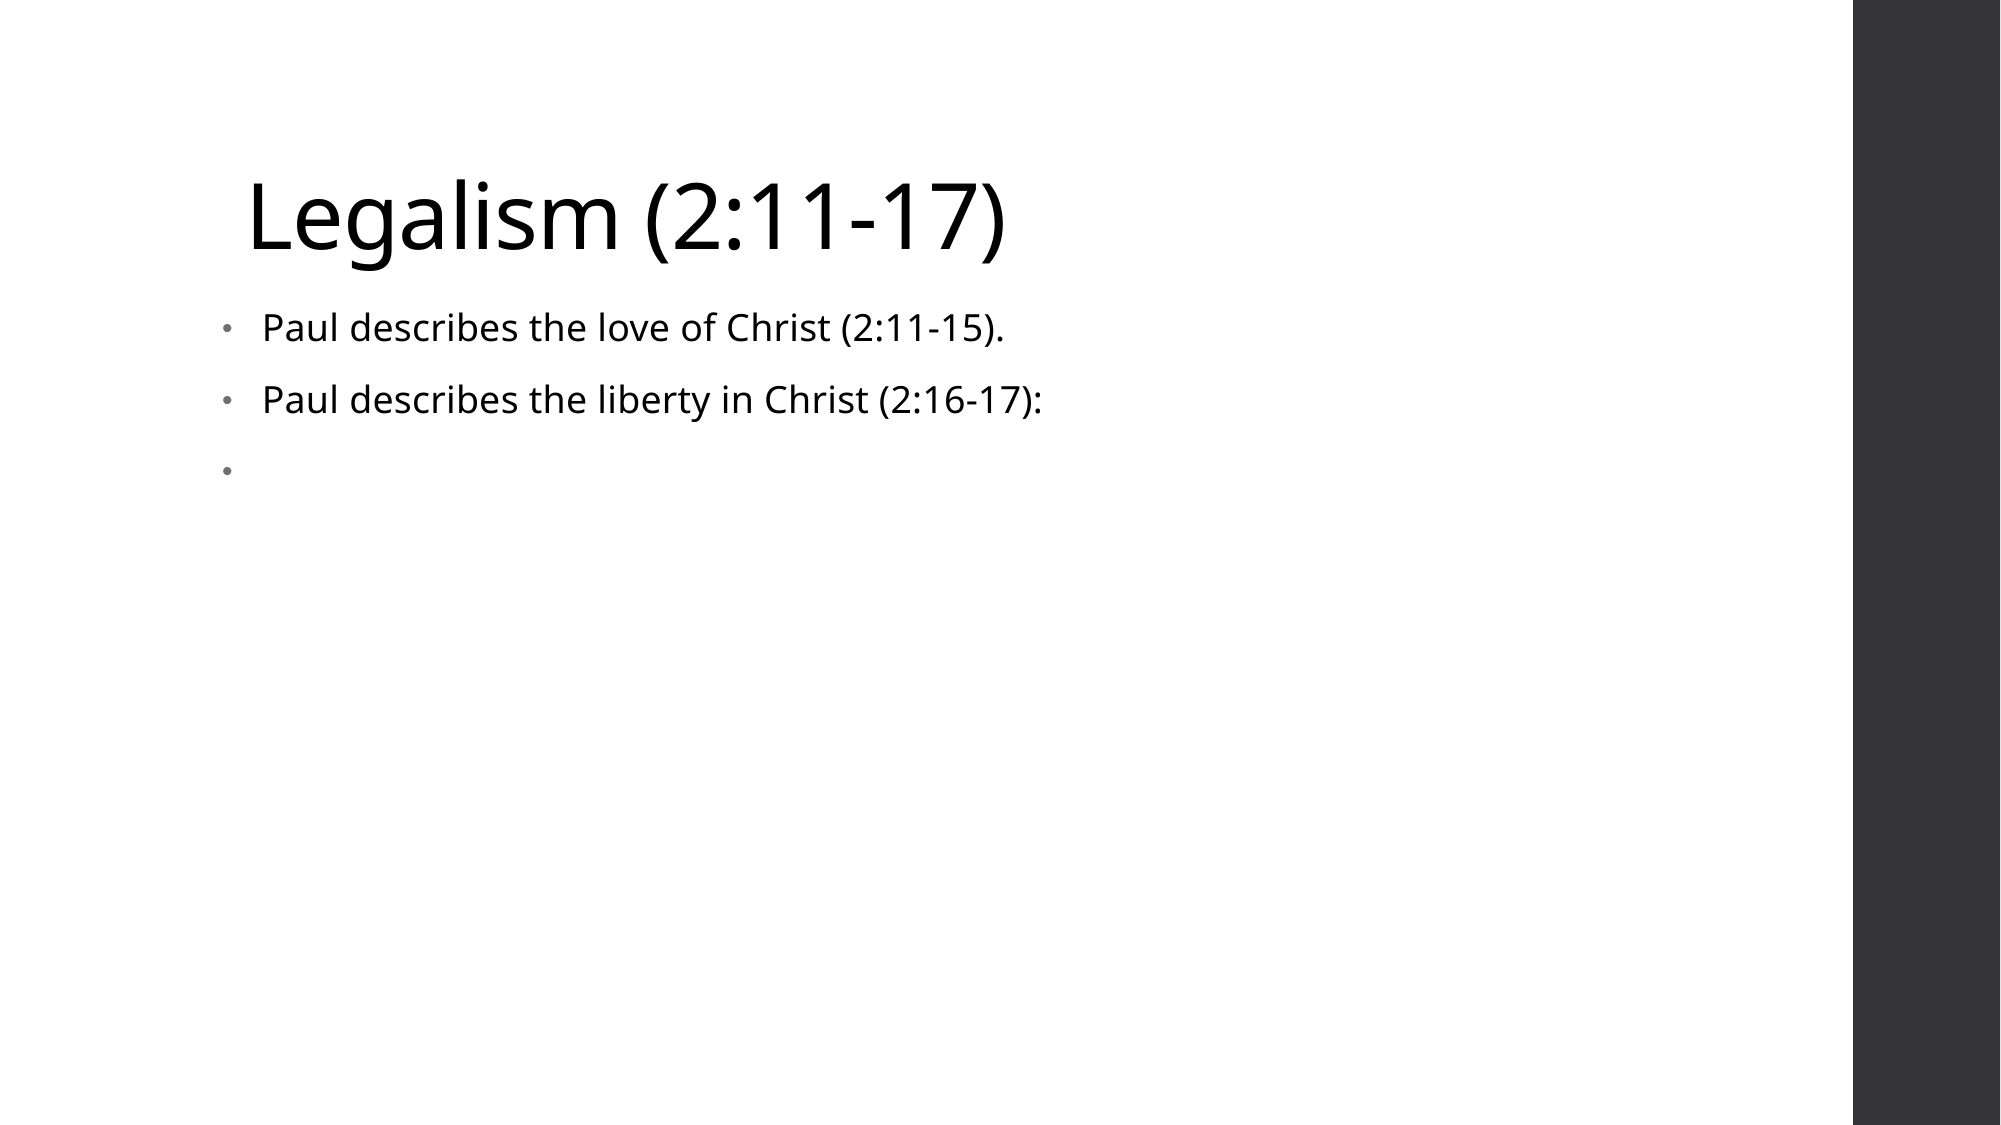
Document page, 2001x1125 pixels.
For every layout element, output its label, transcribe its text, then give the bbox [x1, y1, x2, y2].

title Legalism (2:11-17) [206, 60, 1797, 278]
list Paul describes the love of Christ (2:11-15). Paul describes the liberty in Christ (2:16-17): [206, 299, 1617, 1014]
